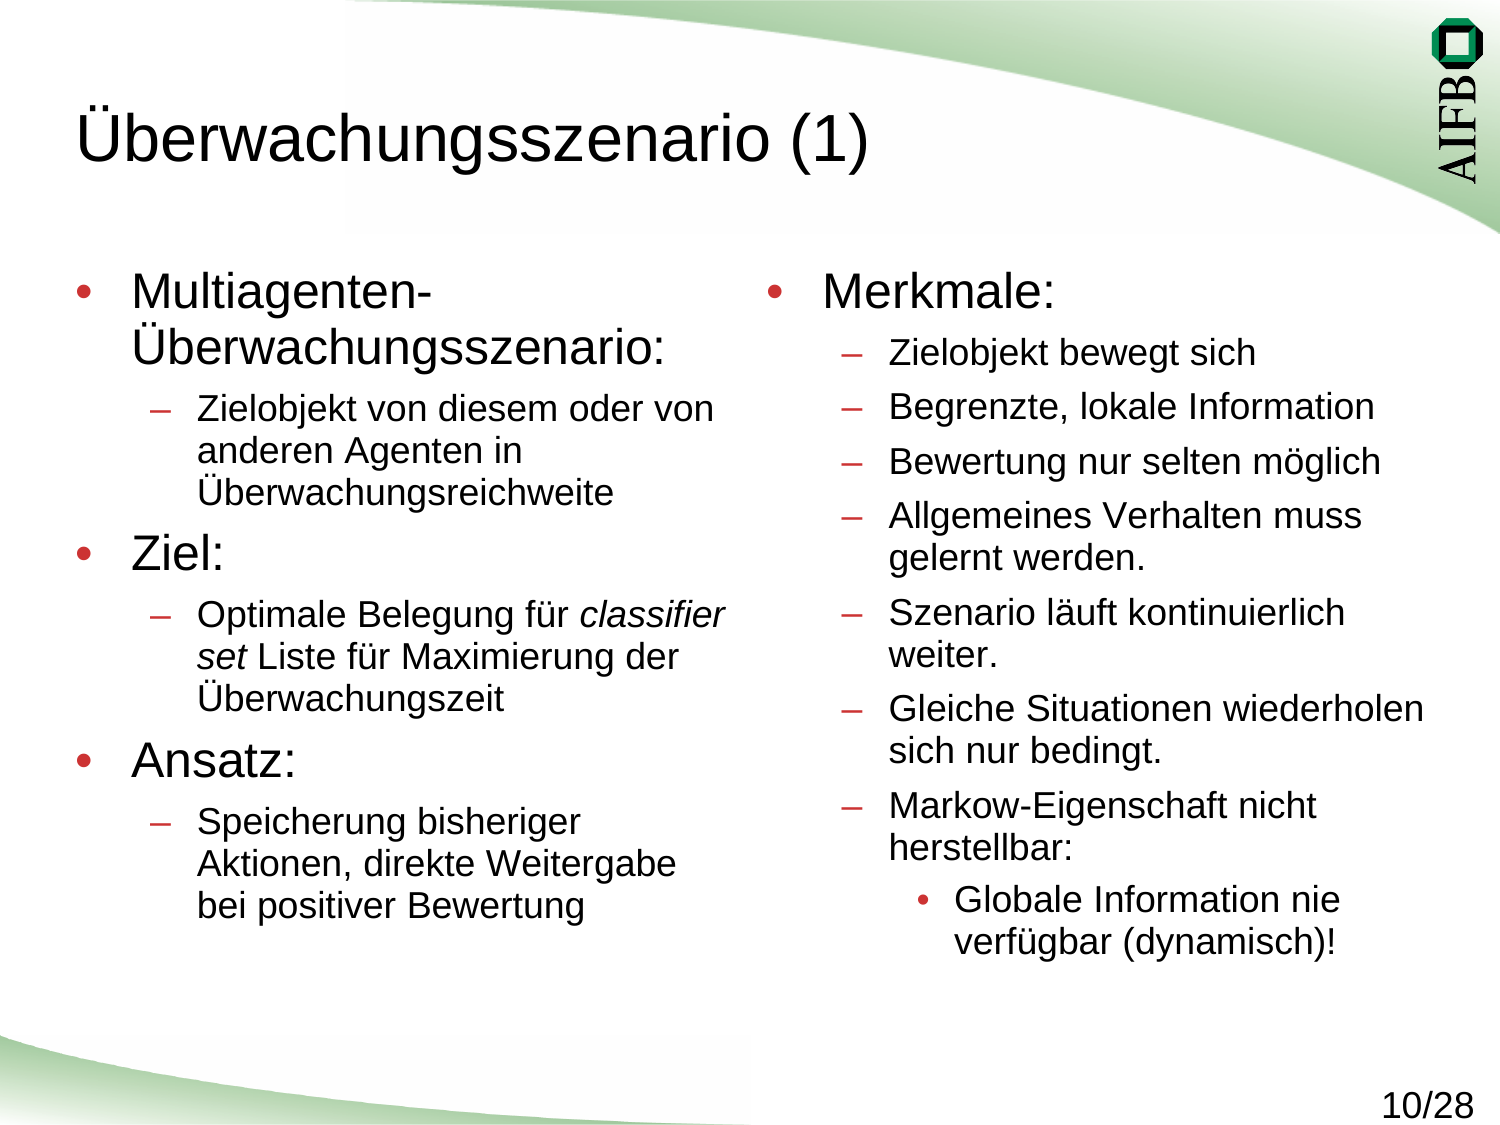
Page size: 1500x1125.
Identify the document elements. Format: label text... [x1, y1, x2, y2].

picture [345, 0, 1500, 234]
title Überwachungsszenario (1) [75, 51, 1425, 226]
list Merkmale: Zielobjekt bewegt sich Begrenzte, lokale Information Bewertung nur selten möglich Allgemeines Verhalten muss gelernt werden. Szenario läuft kontinuierlich weiter. Gleiche Situationen wiederholen sich nur bedingt. Markow-Eigenschaft nicht herstellbar: Globale Information nie verfügbar (dynamisch)! [766, 263, 1426, 993]
picture [0, 1035, 751, 1125]
list Multiagenten-Überwachungsszenario: Zielobjekt von diesem oder von anderen Agenten in Überwachungsreichweite Ziel: Optimale Belegung für classifier set Liste für Maximierung der Überwachungszeit Ansatz: Speicherung bisheriger Aktionen, direkte Weitergabe bei positiver Bewertung [75, 263, 734, 993]
